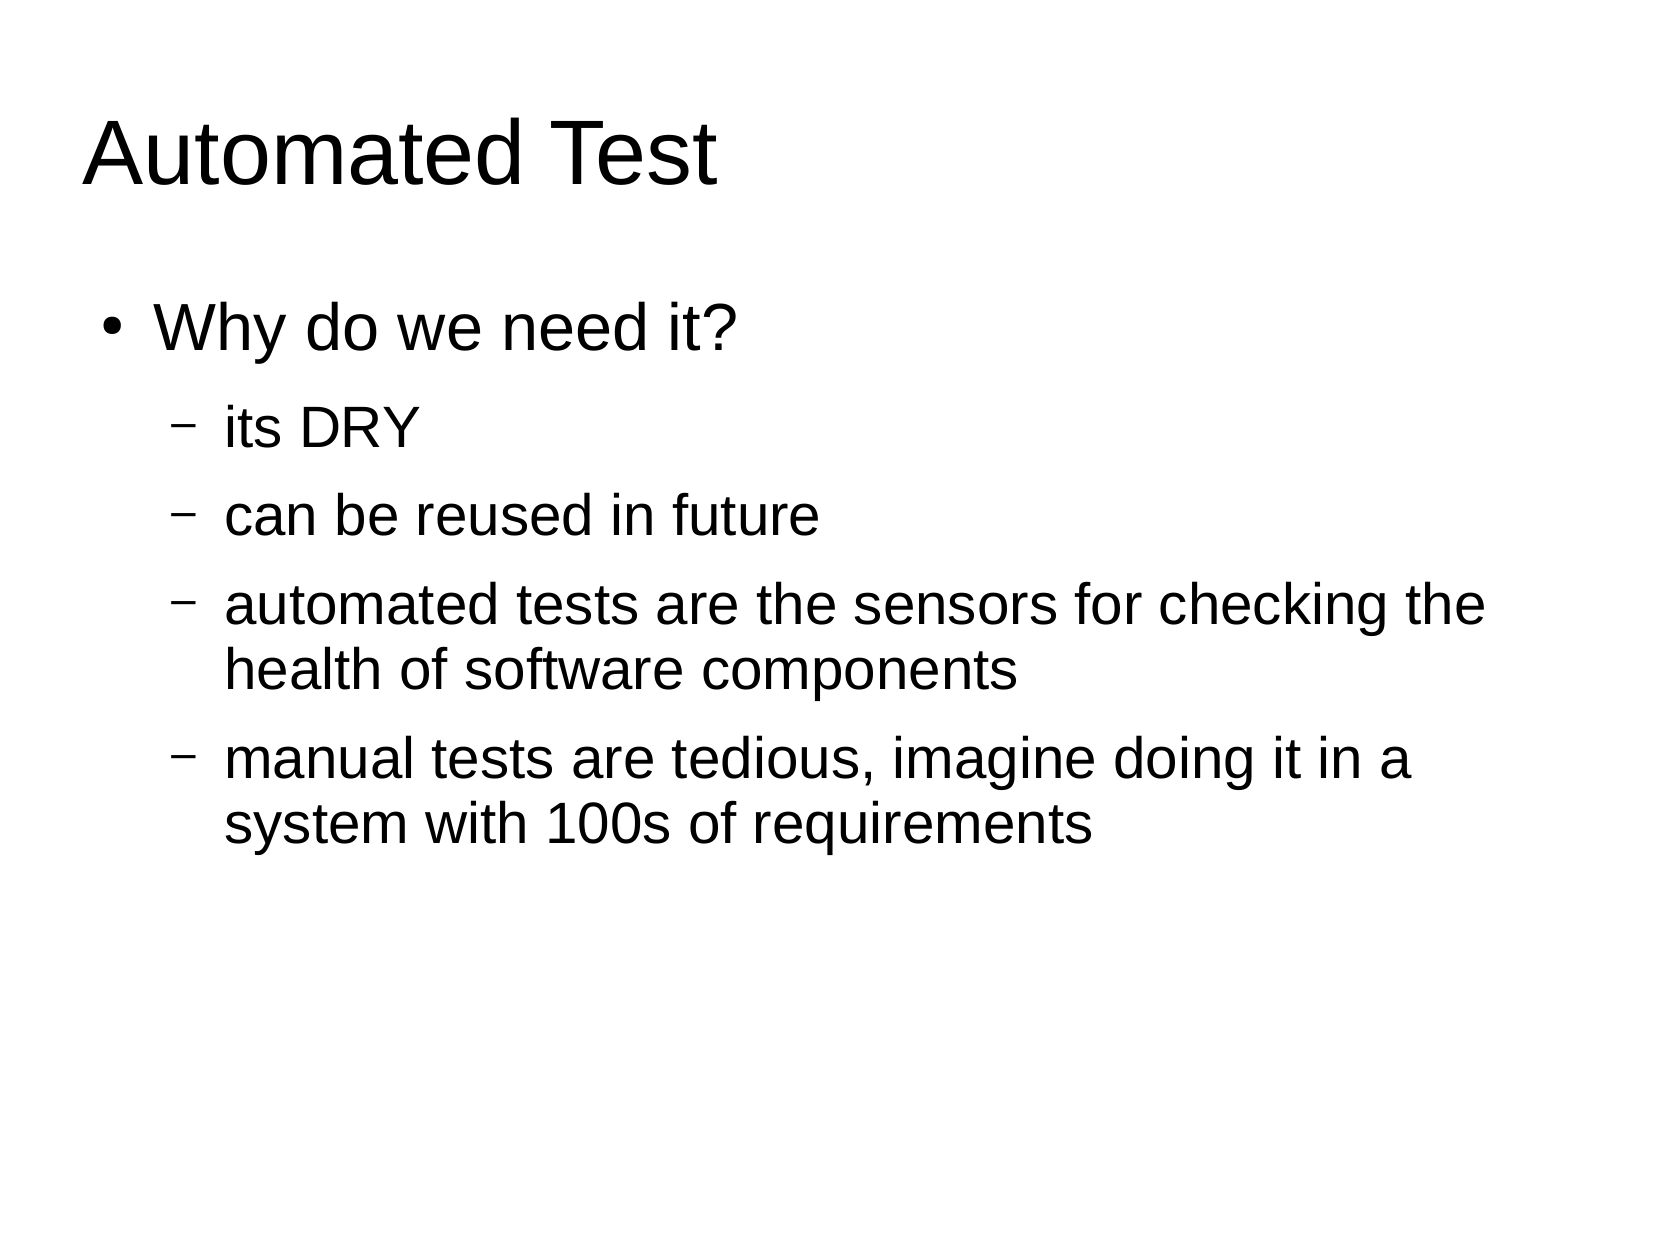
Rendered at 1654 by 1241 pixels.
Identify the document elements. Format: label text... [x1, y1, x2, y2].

title Automated Test [82, 49, 1571, 257]
list Why do we need it? its DRY can be reused in future automated tests are the sensors for checking the health of software components manual tests are tedious, imagine doing it in a system with 100s of requirements [82, 290, 1571, 1010]
